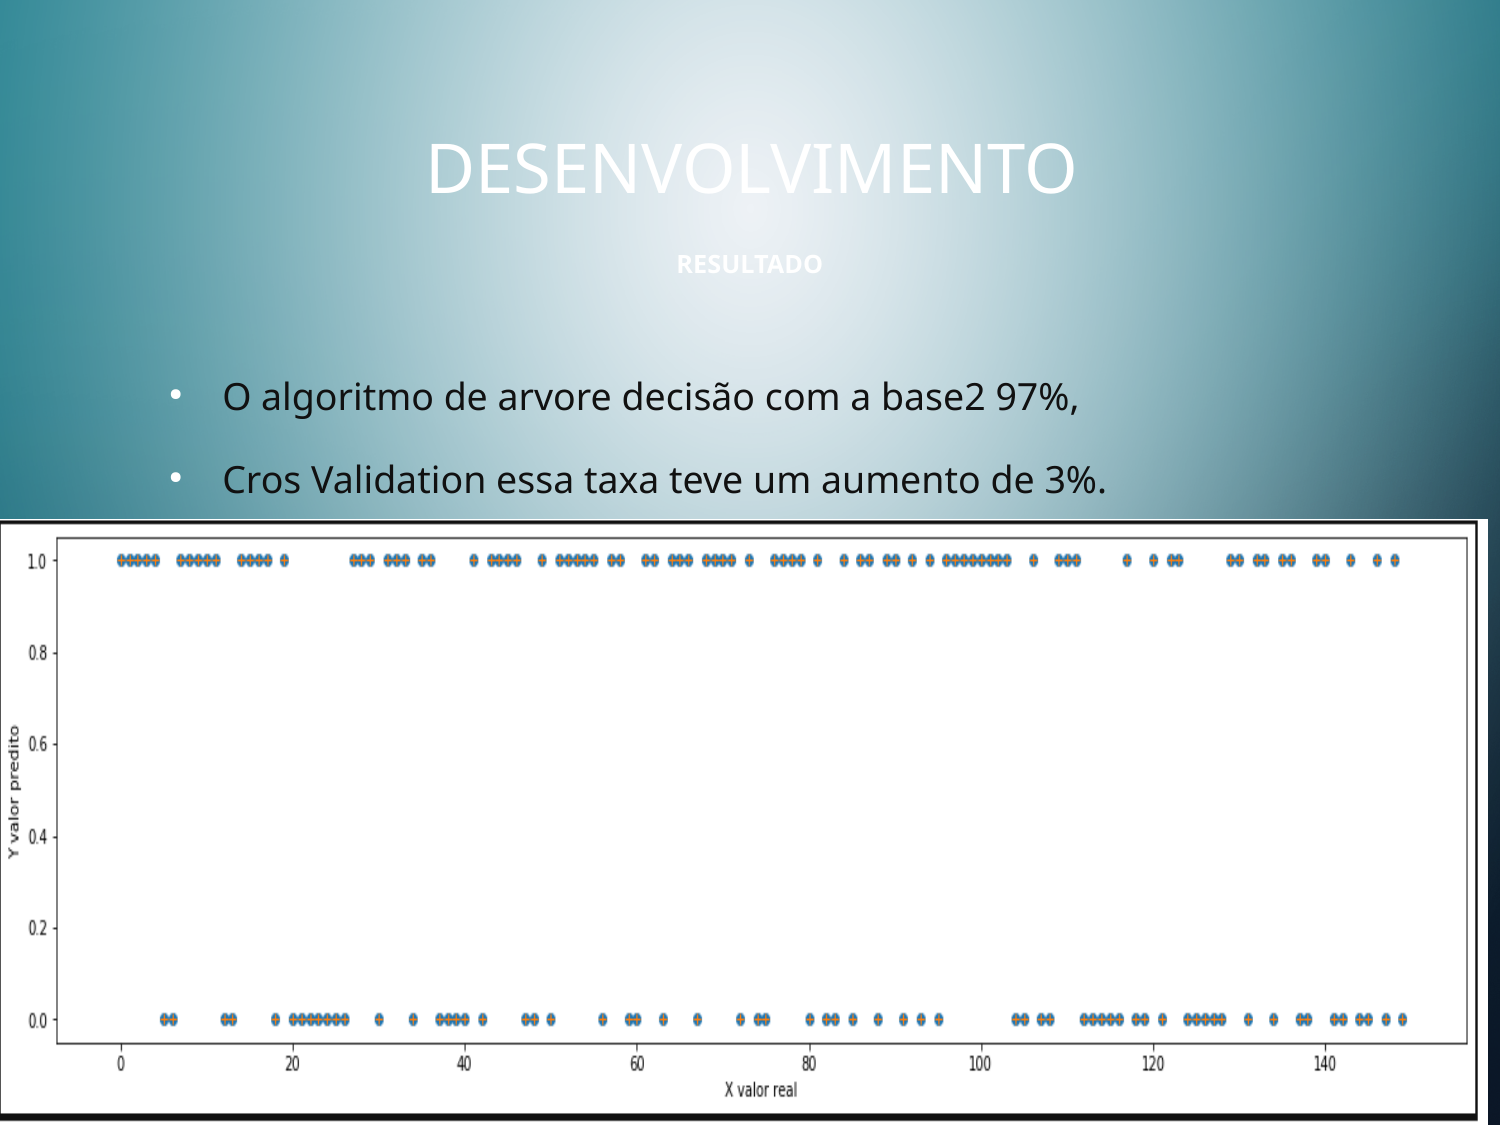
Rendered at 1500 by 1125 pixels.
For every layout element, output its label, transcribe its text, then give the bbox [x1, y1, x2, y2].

title Desenvolvimento [151, 106, 1371, 237]
list O algoritmo de arvore decisão com a base2 97%, Cros Validation essa taxa teve um aumento de 3%. [151, 364, 1371, 519]
title Resultado [140, 216, 1360, 317]
picture [0, 0, 1500, 1125]
